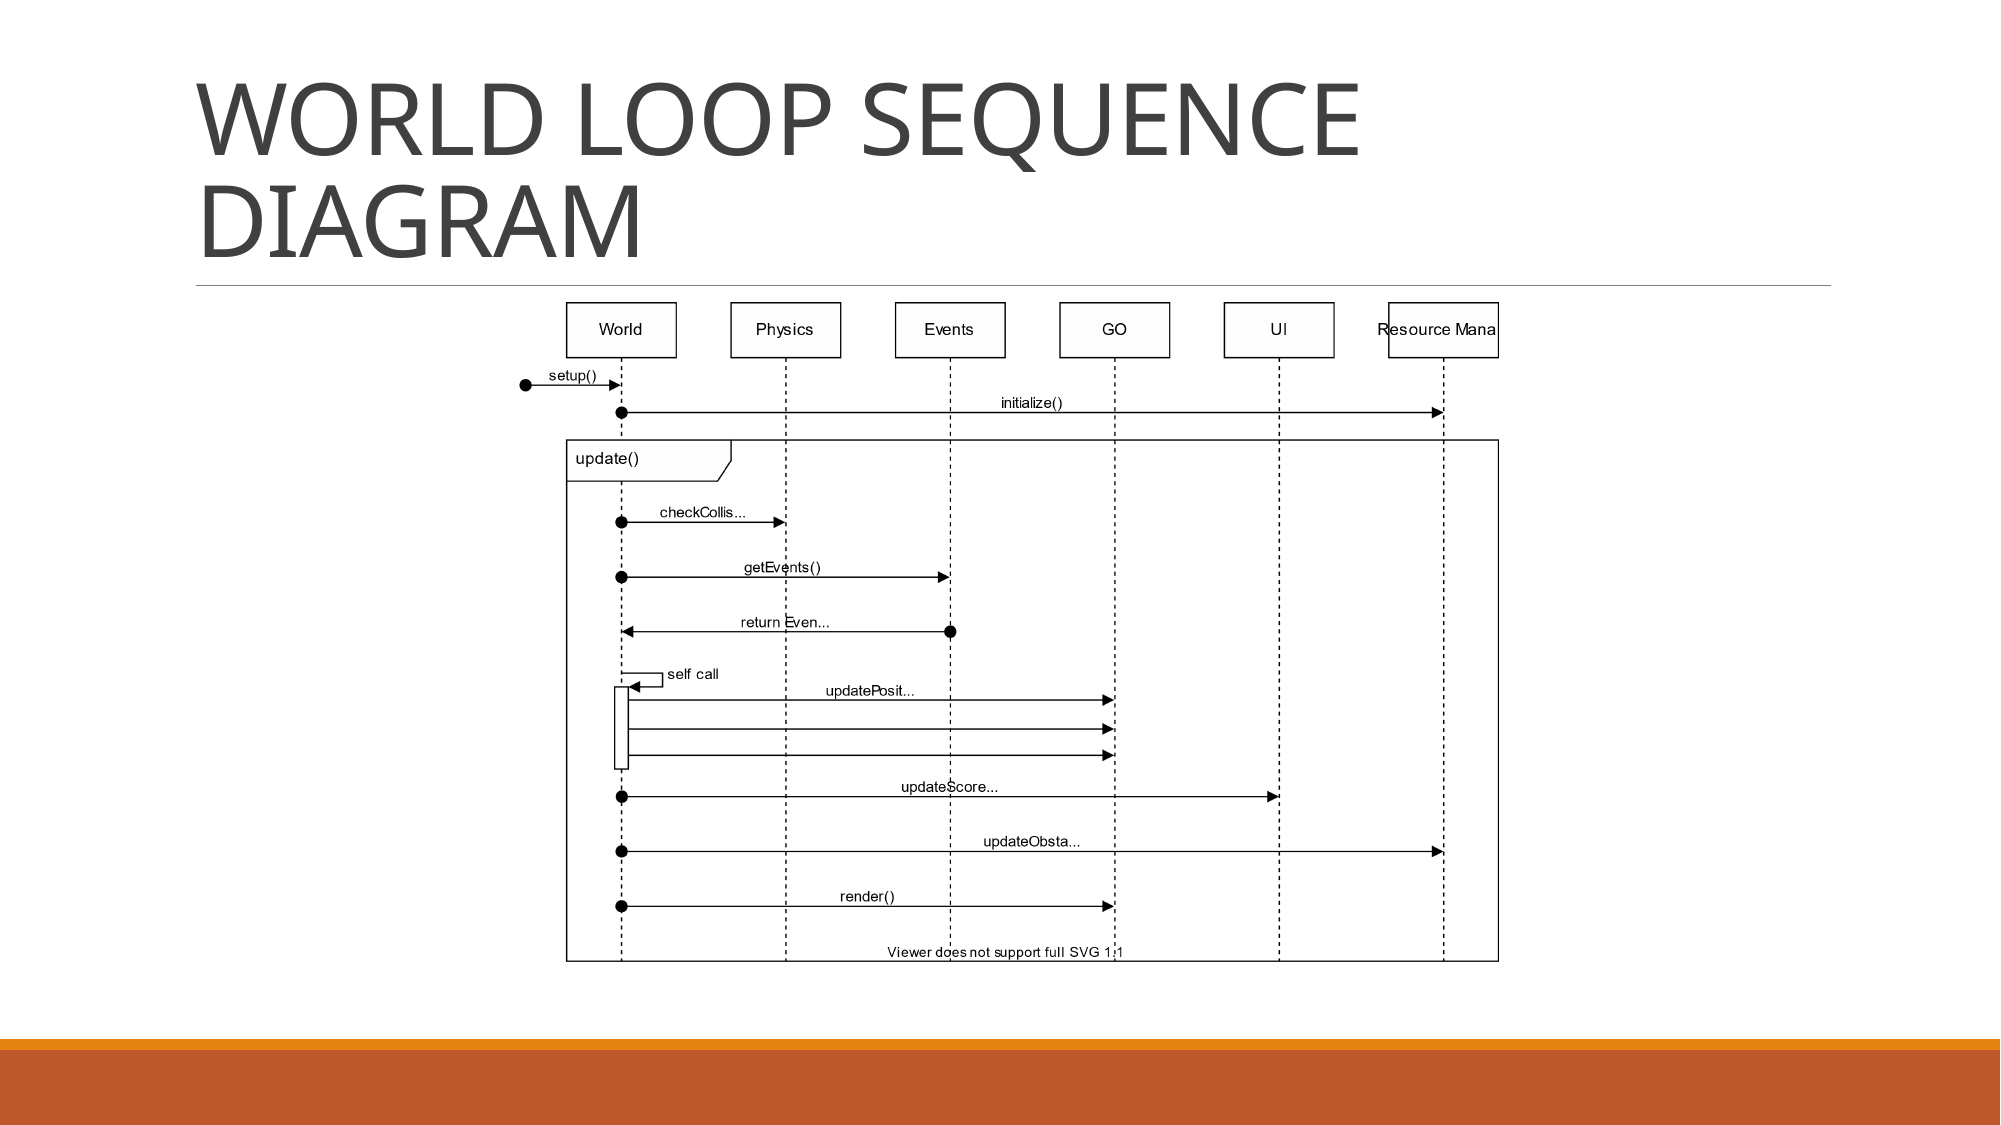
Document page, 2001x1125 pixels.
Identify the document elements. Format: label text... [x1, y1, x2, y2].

picture [511, 302, 1499, 963]
title WORLD LOOP SEQUENCE DIAGRAM [180, 47, 1830, 285]
